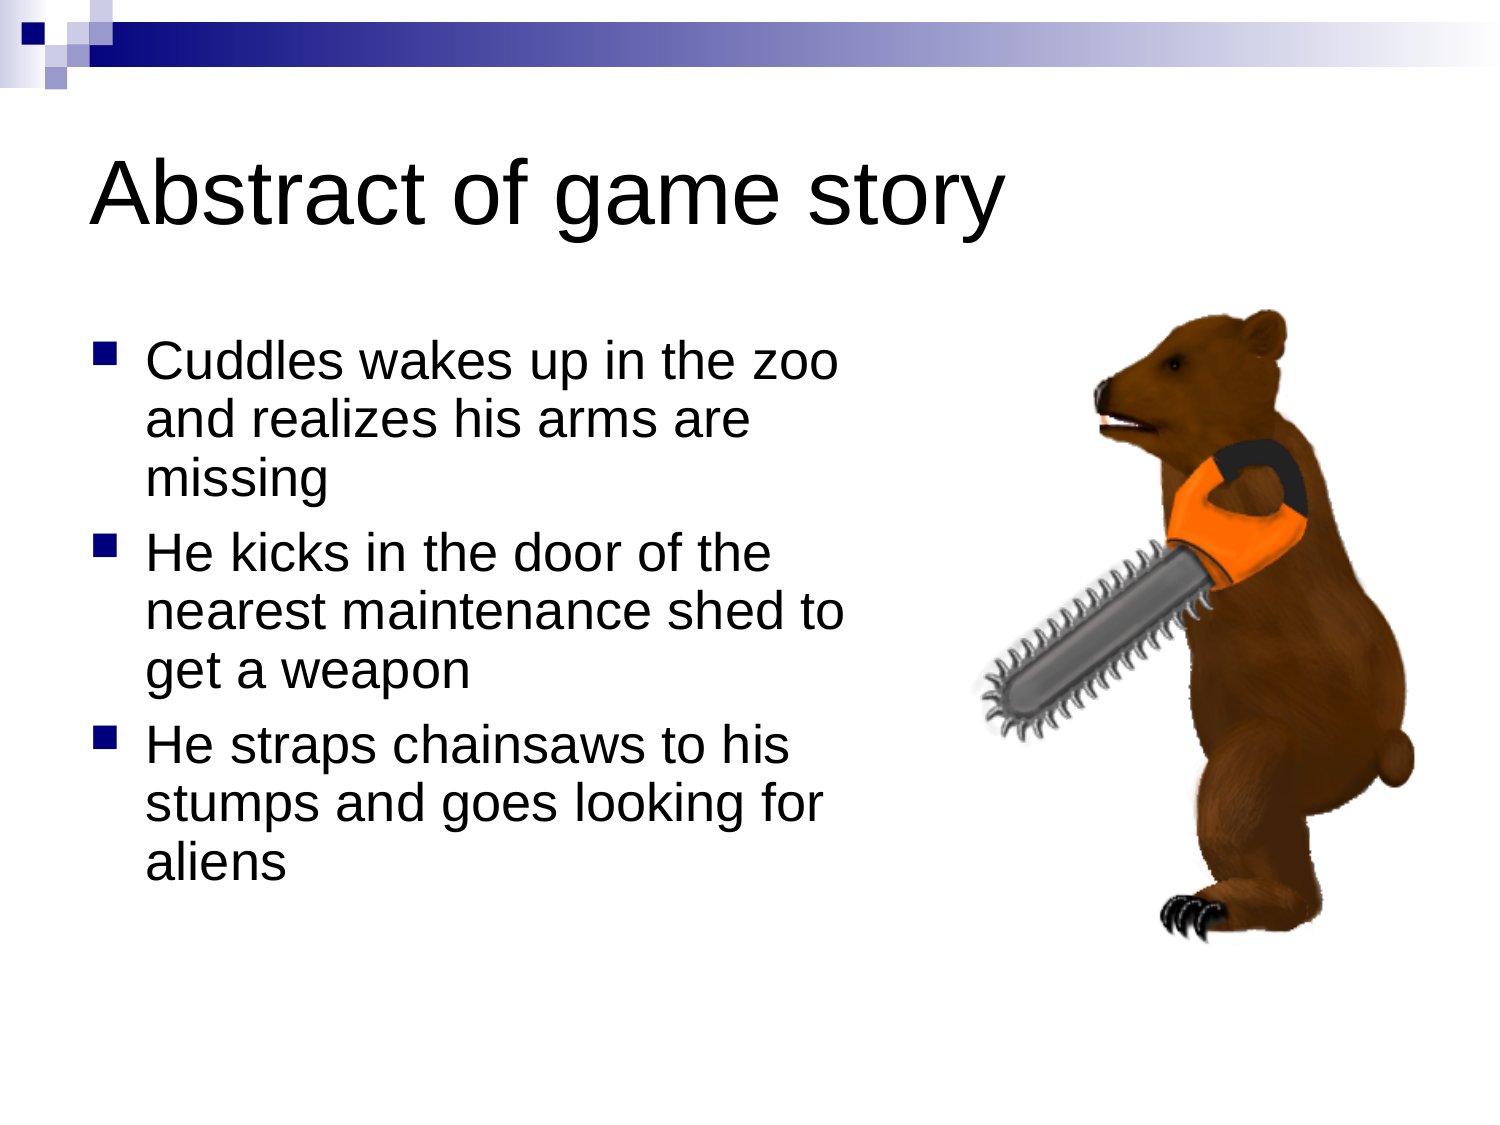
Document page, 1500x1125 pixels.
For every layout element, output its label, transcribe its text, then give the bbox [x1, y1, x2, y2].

picture [968, 283, 1418, 946]
title Abstract of game story [75, 75, 1426, 300]
list Cuddles wakes up in the zoo and realizes his arms are missing He kicks in the door of the nearest maintenance shed to get a weapon He straps chainsaws to his stumps and goes looking for aliens [75, 324, 886, 963]
